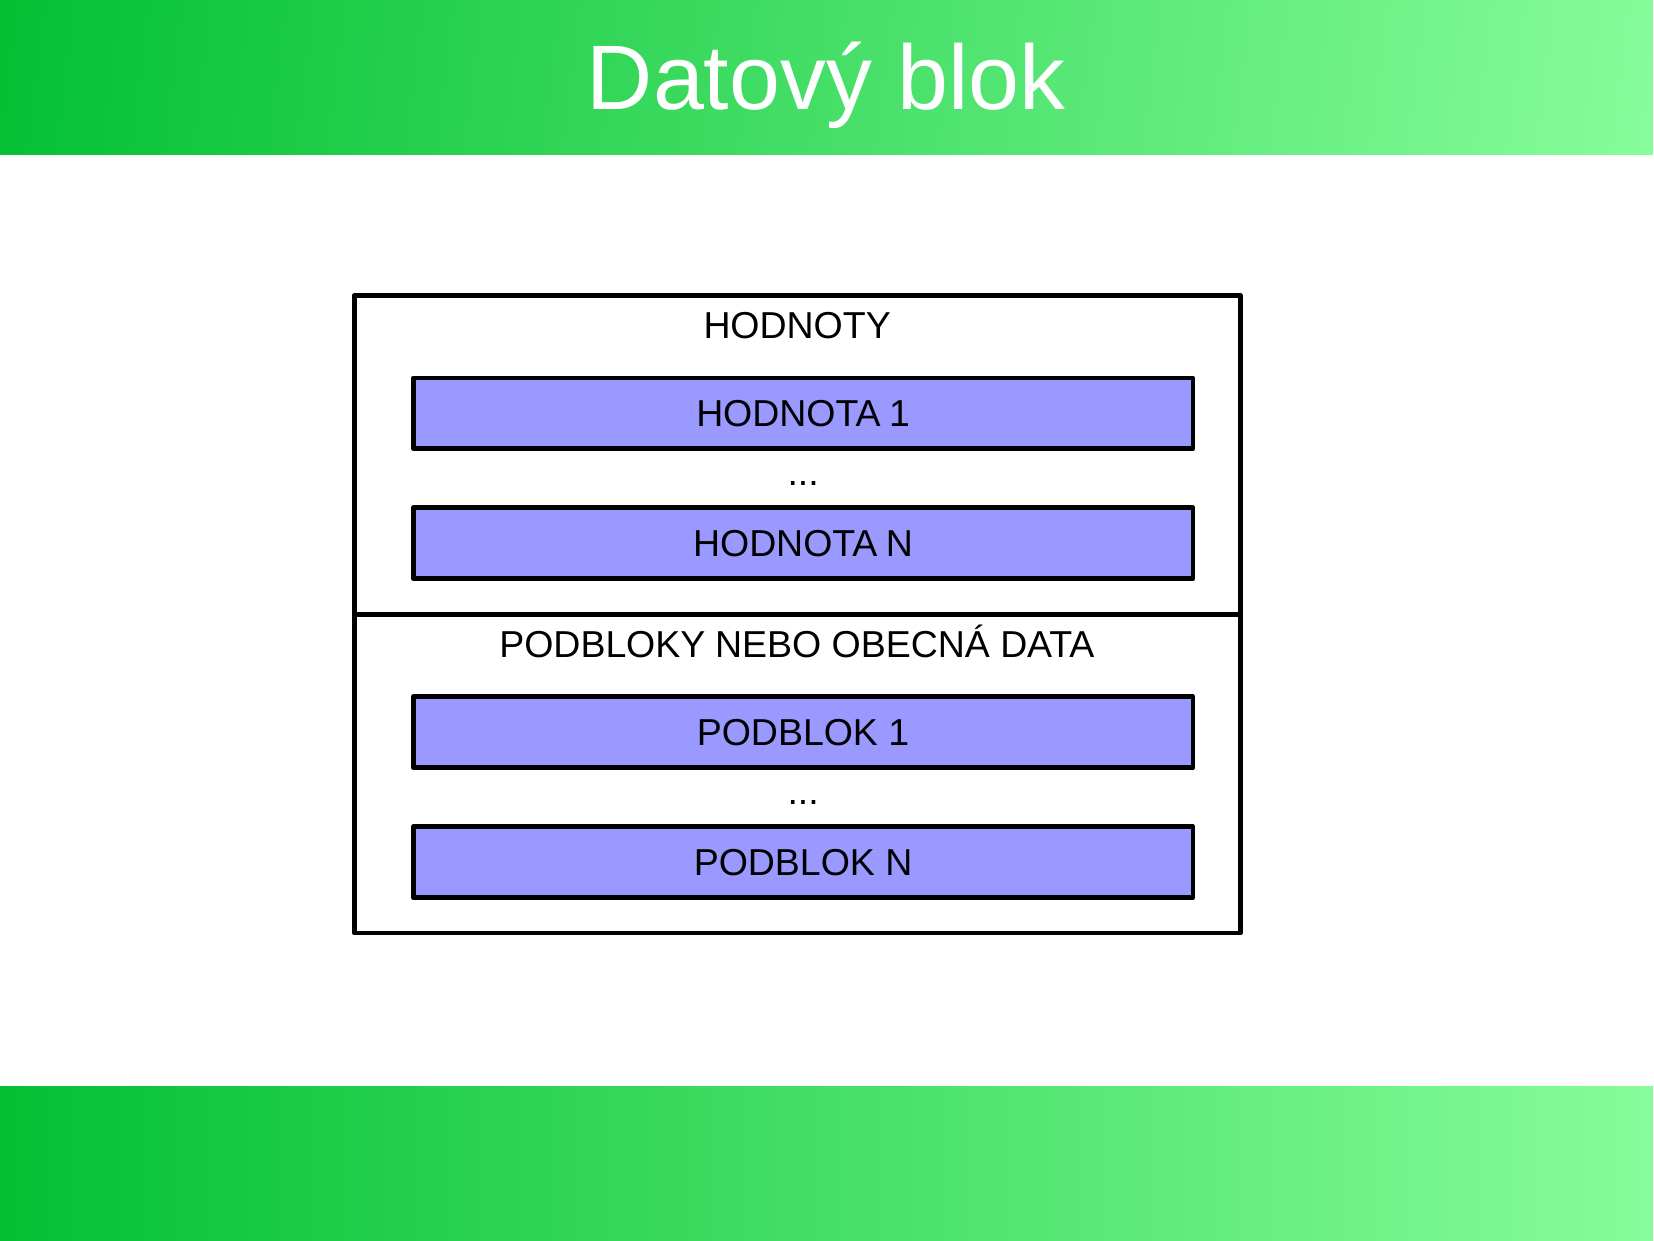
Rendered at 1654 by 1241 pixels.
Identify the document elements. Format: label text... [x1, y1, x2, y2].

text_box PODBLOKY NEBO OBECNÁ DATA [354, 614, 1241, 934]
text_box PODBLOK 1 [413, 696, 1193, 768]
text_box HODNOTA N [413, 507, 1193, 579]
text_box HODNOTY [354, 295, 1241, 614]
title Datový blok [82, 25, 1571, 130]
text_box HODNOTA 1 [413, 377, 1193, 449]
text_box PODBLOK N [413, 826, 1193, 898]
